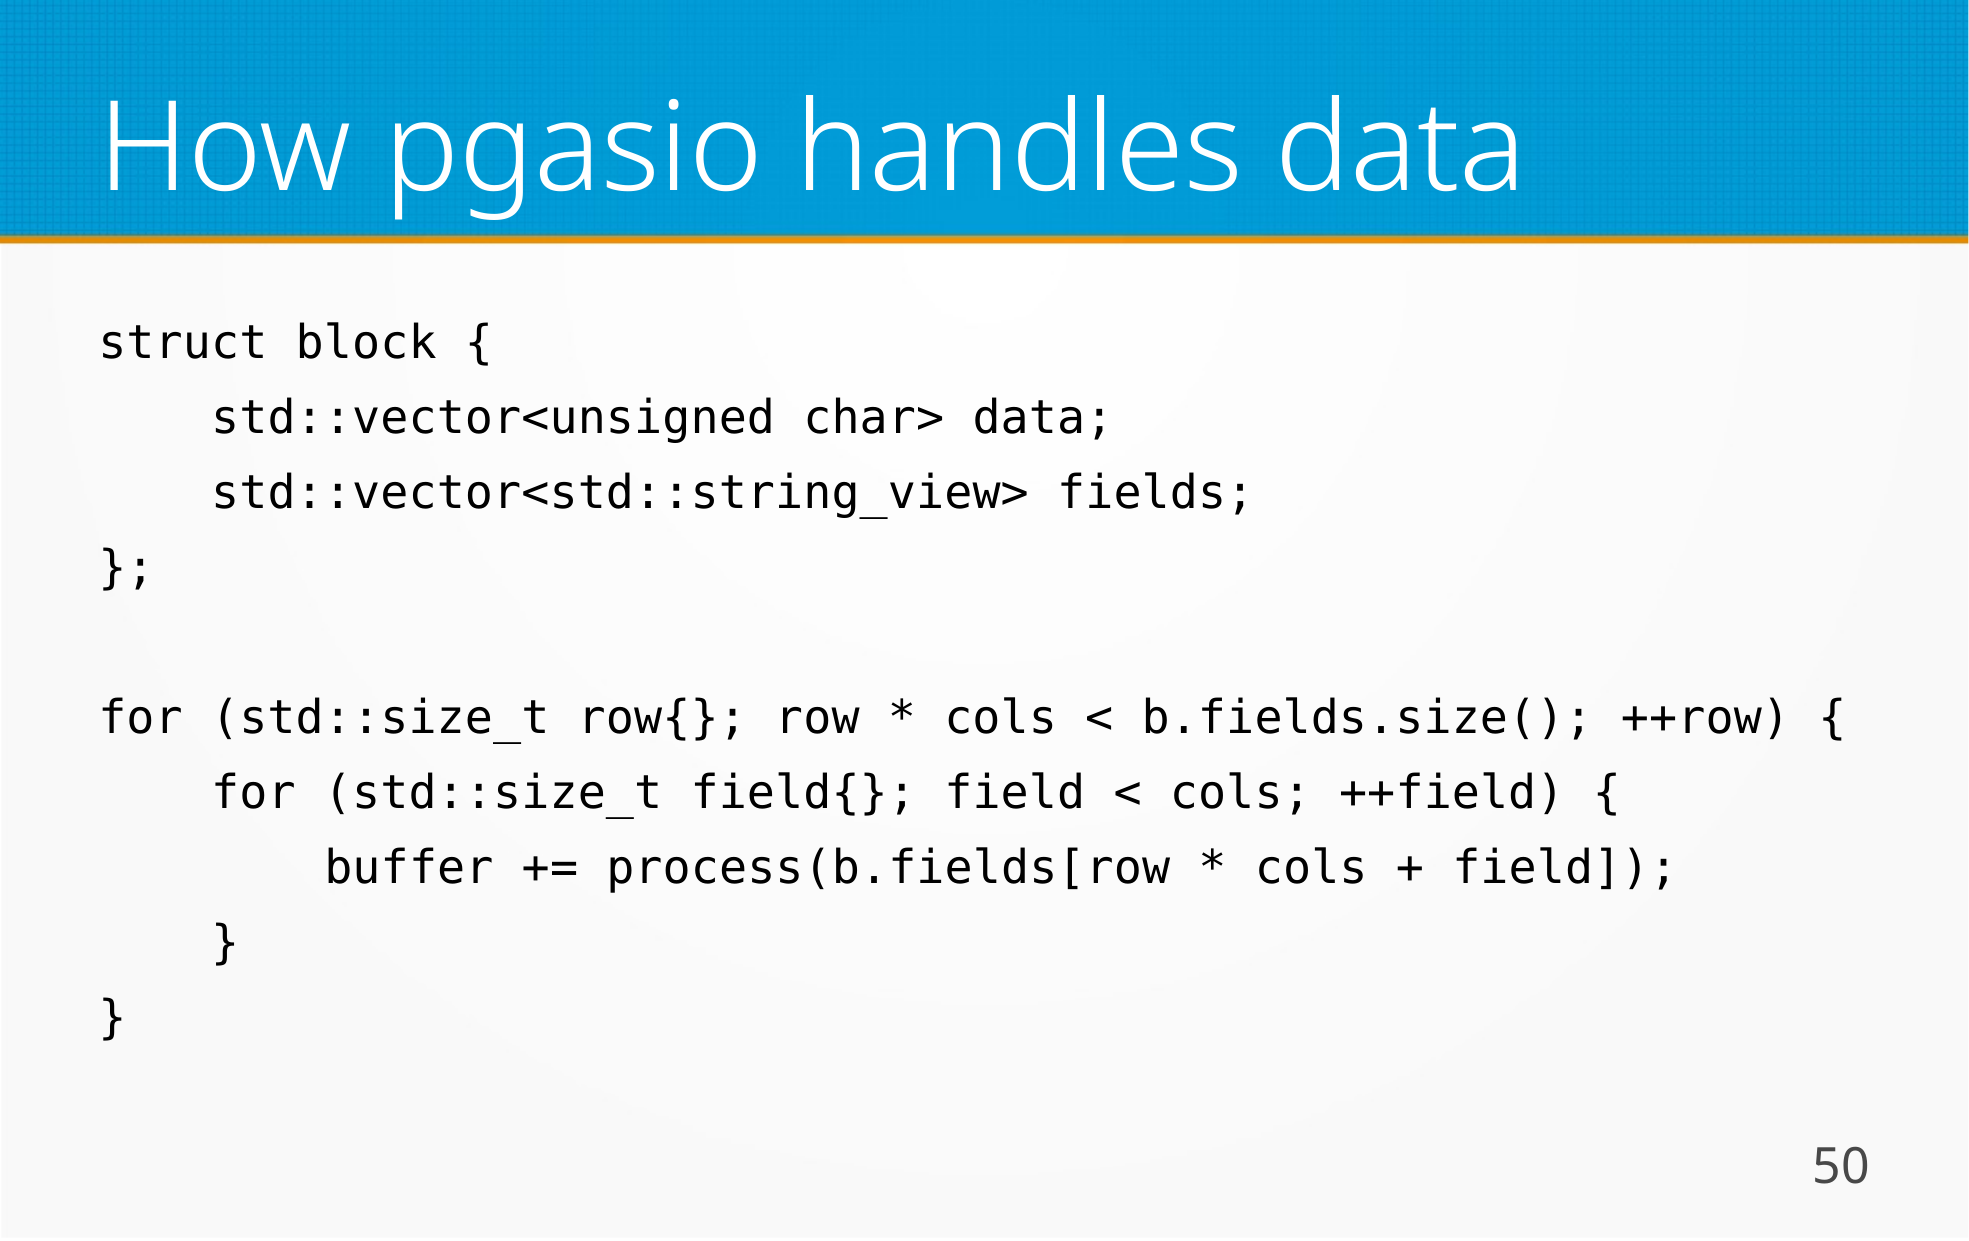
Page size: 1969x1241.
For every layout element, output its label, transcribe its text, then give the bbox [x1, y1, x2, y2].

list struct block { std::vector<unsigned char> data; std::vector<std::string_view> fields; }; for (std::size_t row{}; row * cols < b.fields.size(); ++row) { for (std::size_t field{}; field < cols; ++field) { buffer += process(b.fields[row * cols + field]); } } [98, 315, 1861, 1081]
picture [0, 233, 1969, 1241]
title How pgasio handles data [98, 19, 1870, 227]
